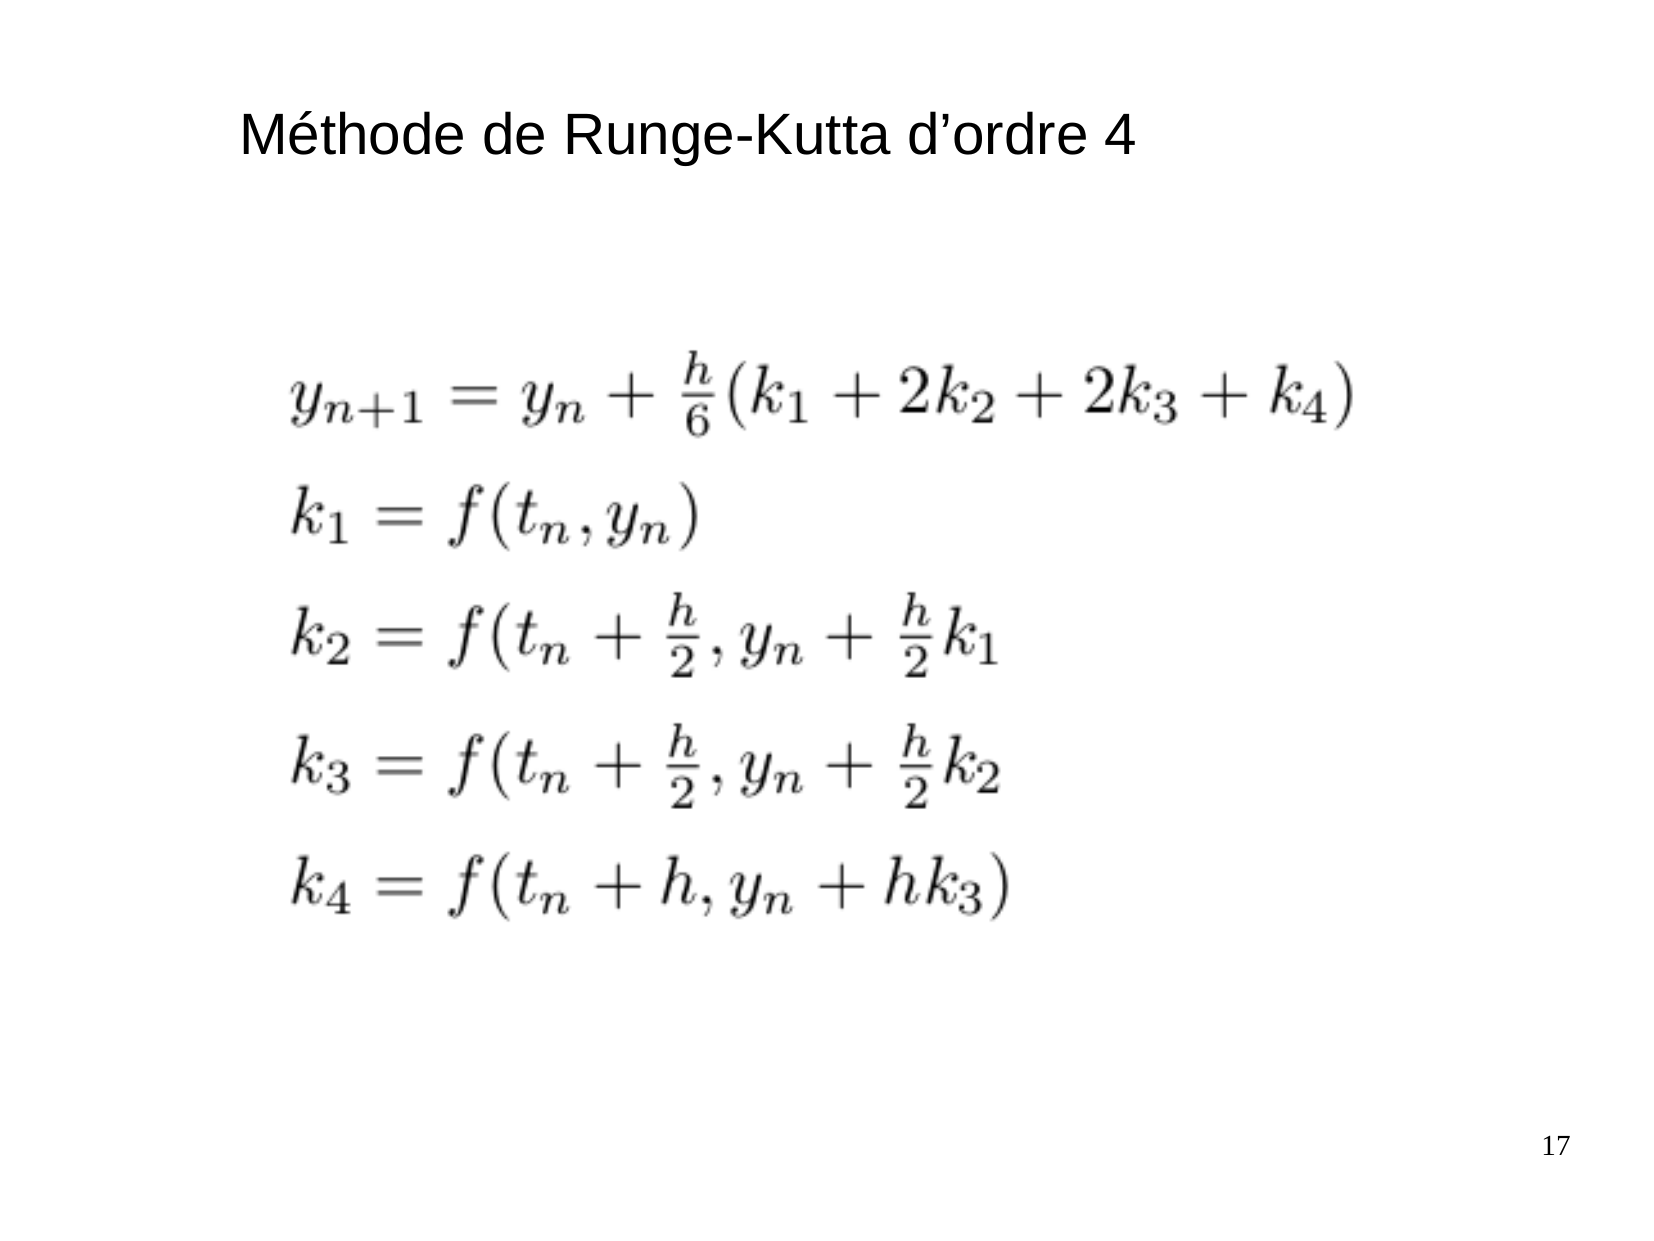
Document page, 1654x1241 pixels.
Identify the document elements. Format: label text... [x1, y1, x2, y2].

picture [238, 318, 1394, 971]
text_box Méthode de Runge-Kutta d’ordre 4 [224, 94, 1371, 175]
